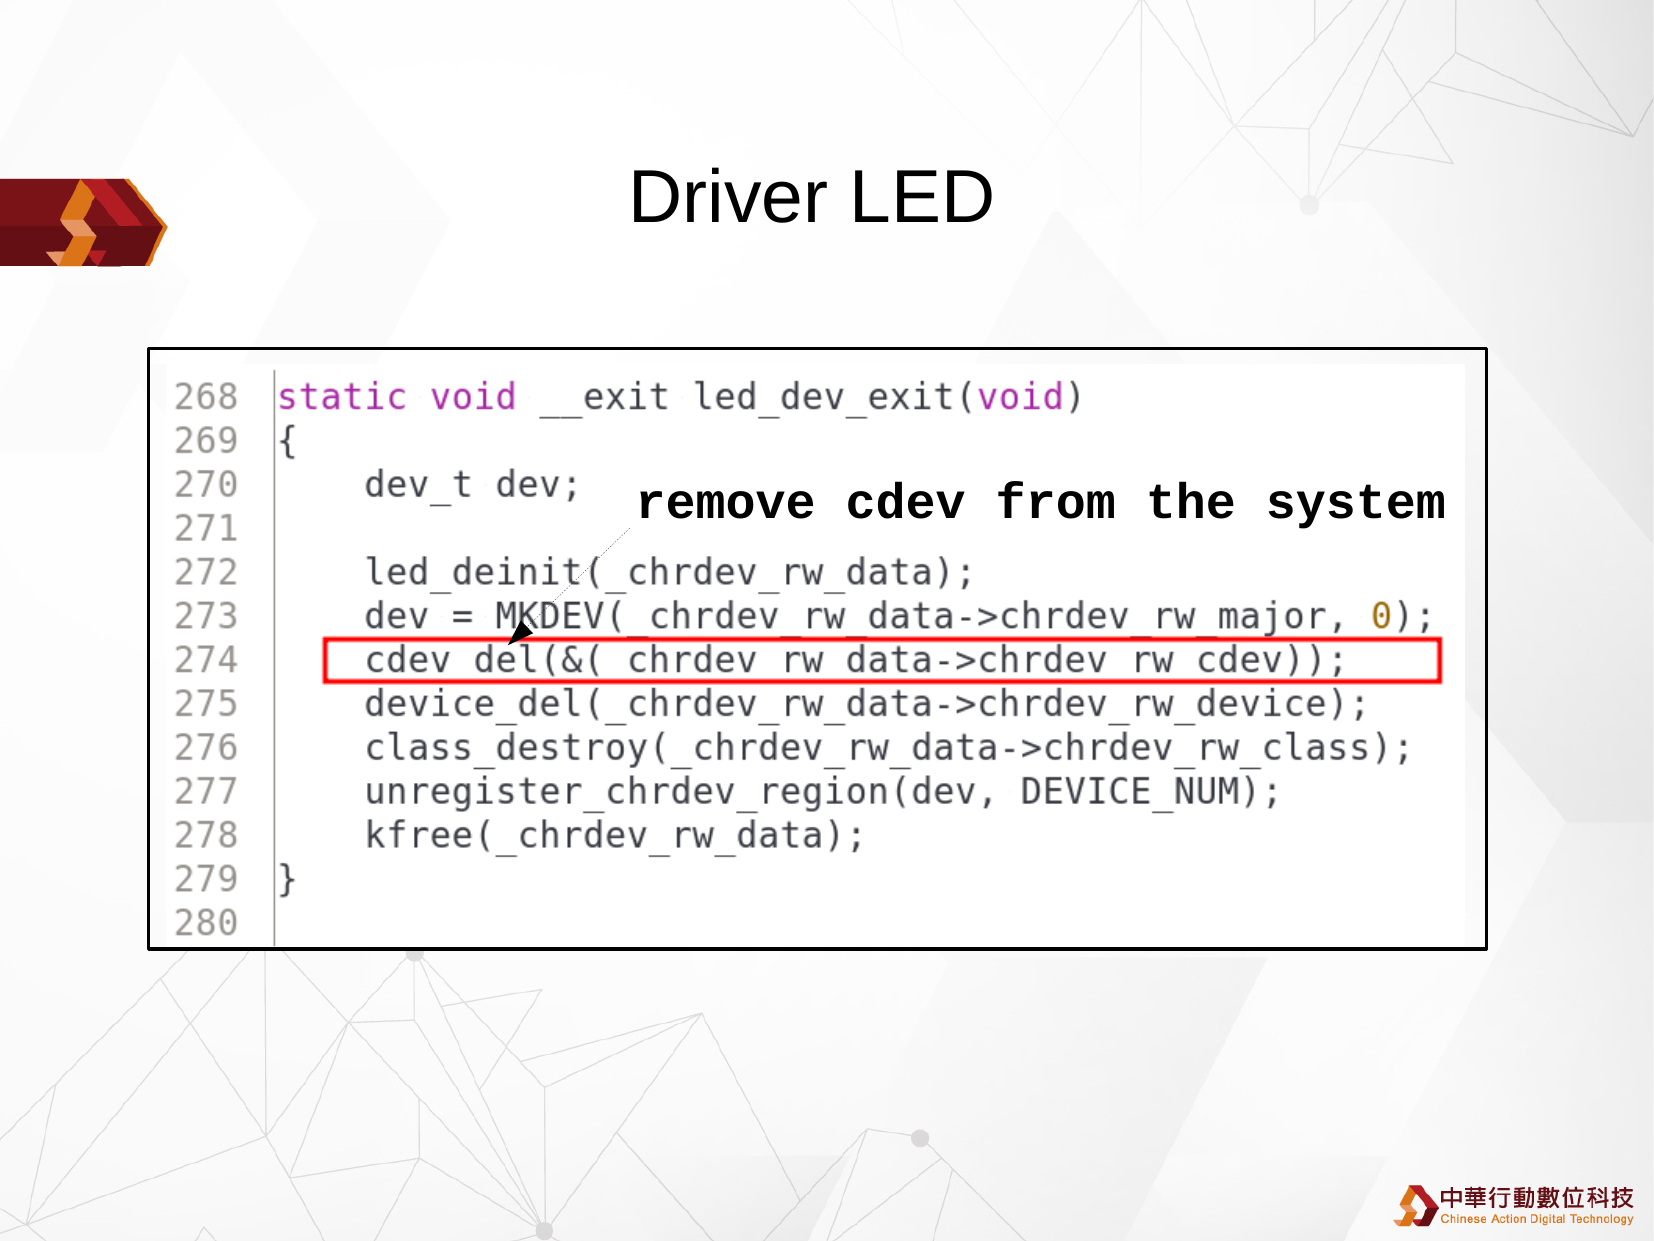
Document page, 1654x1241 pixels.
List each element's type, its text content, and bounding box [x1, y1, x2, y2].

text_box remove cdev from the system [620, 468, 1461, 541]
picture [0, 0, 1654, 1241]
title Driver LED [118, 112, 1506, 281]
